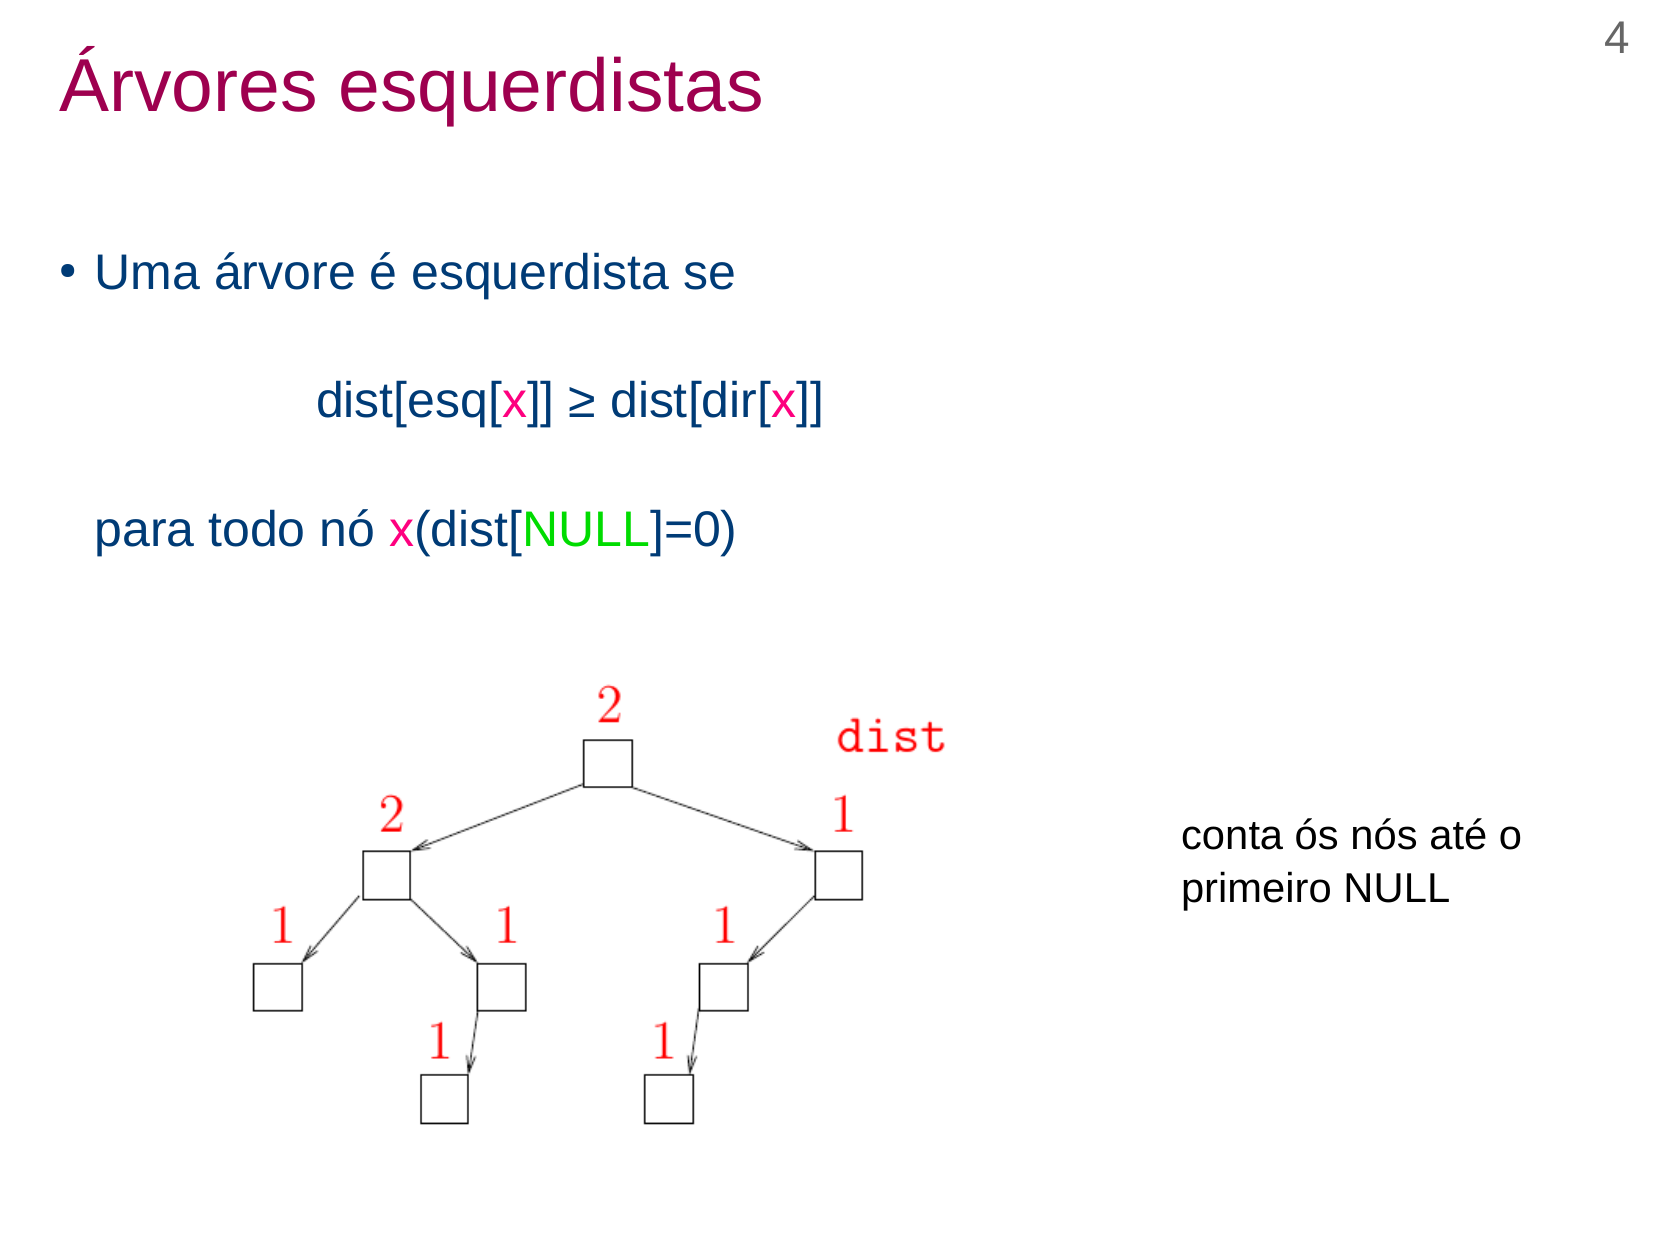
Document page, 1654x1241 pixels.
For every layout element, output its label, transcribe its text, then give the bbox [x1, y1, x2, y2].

text_box conta ós nós até o primeiro NULL [1166, 797, 1565, 945]
list Uma árvore é esquerdista se dist[esq[x]] ≥ dist[dir[x]] para todo nó x(dist[NULL]=0) [59, 236, 1595, 1211]
title Árvores esquerdistas [59, 29, 1595, 148]
picture [250, 663, 954, 1137]
